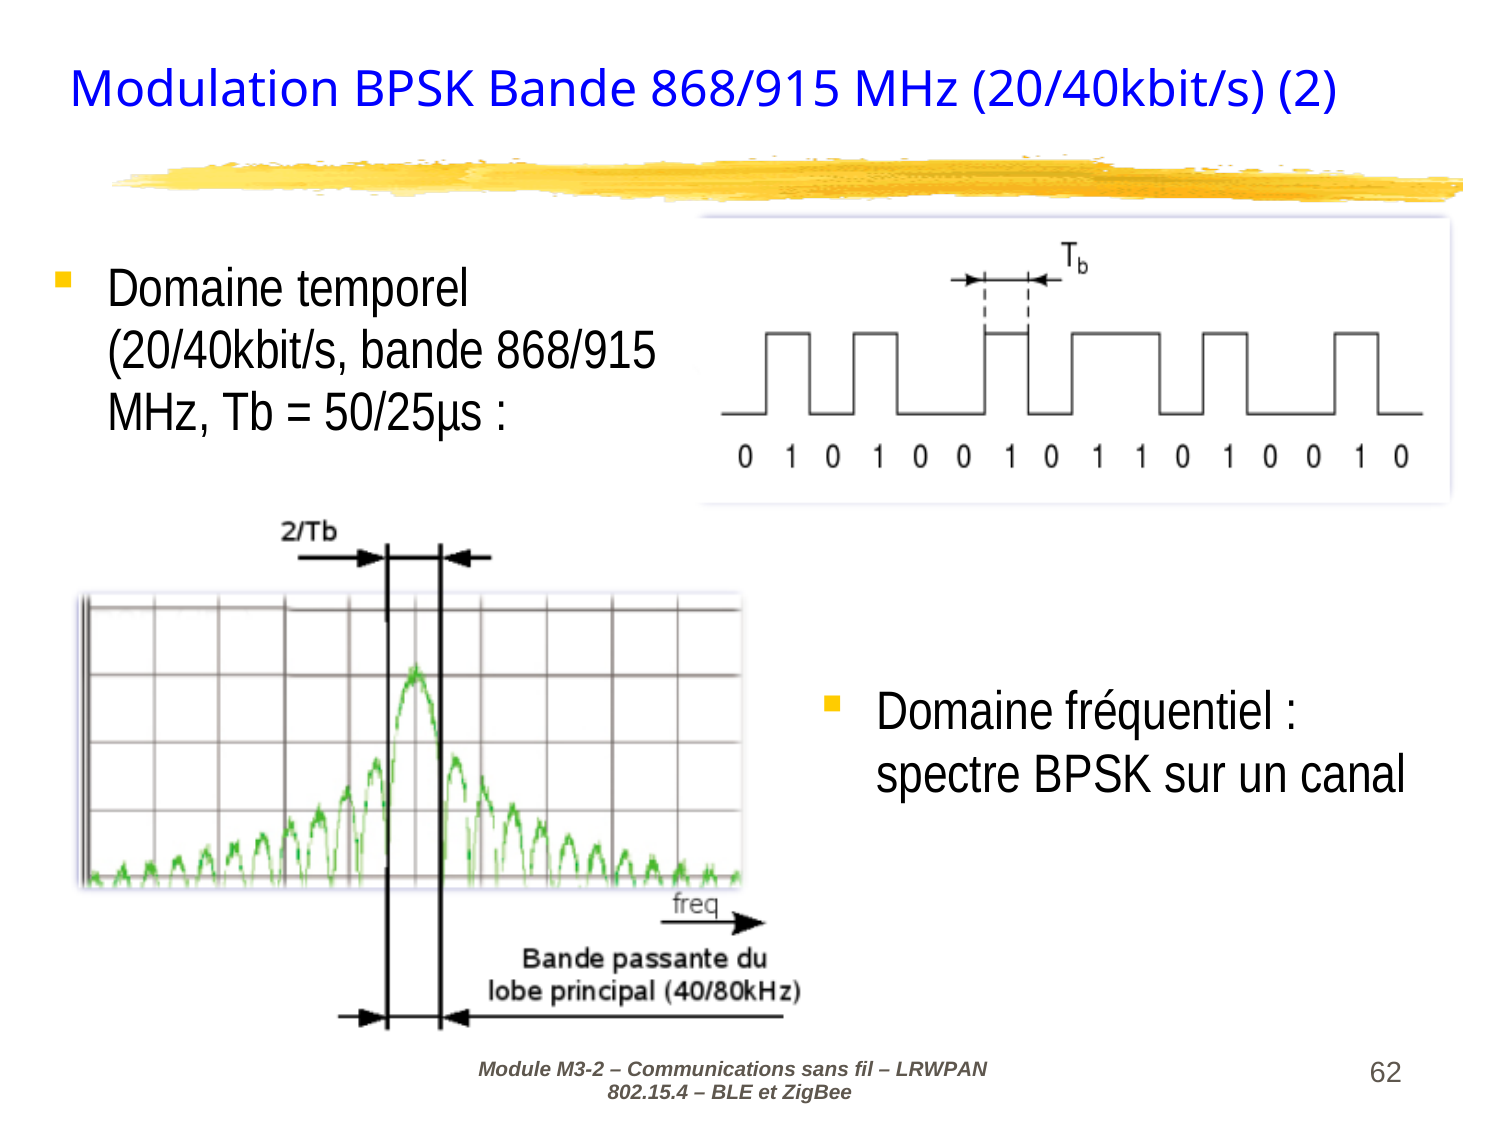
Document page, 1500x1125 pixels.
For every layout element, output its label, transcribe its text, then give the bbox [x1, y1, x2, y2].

picture [112, 149, 1463, 511]
list Domaine temporel (20/40kbit/s, bande 868/915 MHz, Tb = 50/25µs : [50, 255, 684, 529]
title Modulation BPSK Bande 868/915 MHz (20/40kbit/s) (2) [62, 28, 1338, 146]
picture [70, 516, 806, 1048]
list Domaine fréquentiel : spectre BPSK sur un canal [819, 679, 1435, 853]
